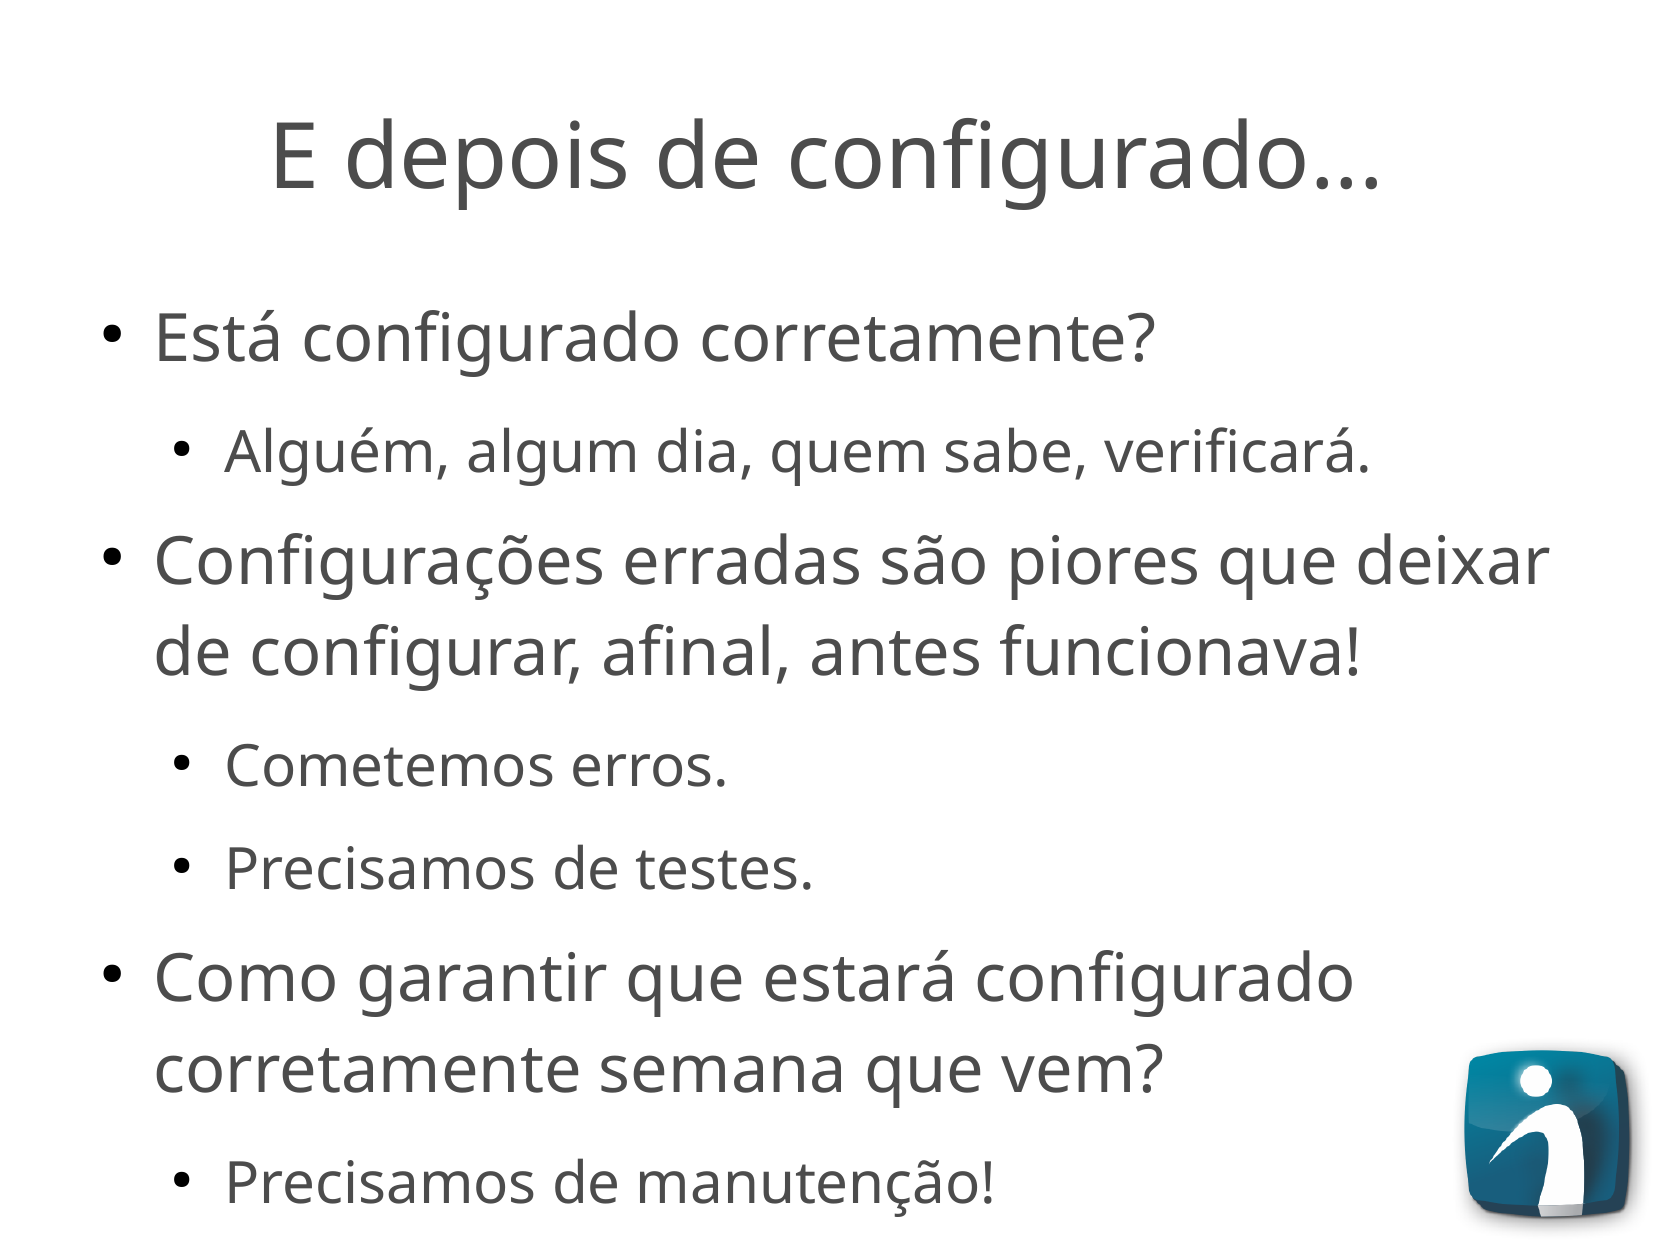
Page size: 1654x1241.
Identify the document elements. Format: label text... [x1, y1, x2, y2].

title E depois de configurado... [82, 49, 1571, 257]
list Está configurado corretamente? Alguém, algum dia, quem sabe, verificará. Configurações erradas são piores que deixar de configurar, afinal, antes funcionava! Cometemos erros. Precisamos de testes. Como garantir que estará configurado corretamente semana que vem? Precisamos de manutenção! [82, 290, 1571, 1109]
picture [1447, 1035, 1654, 1241]
